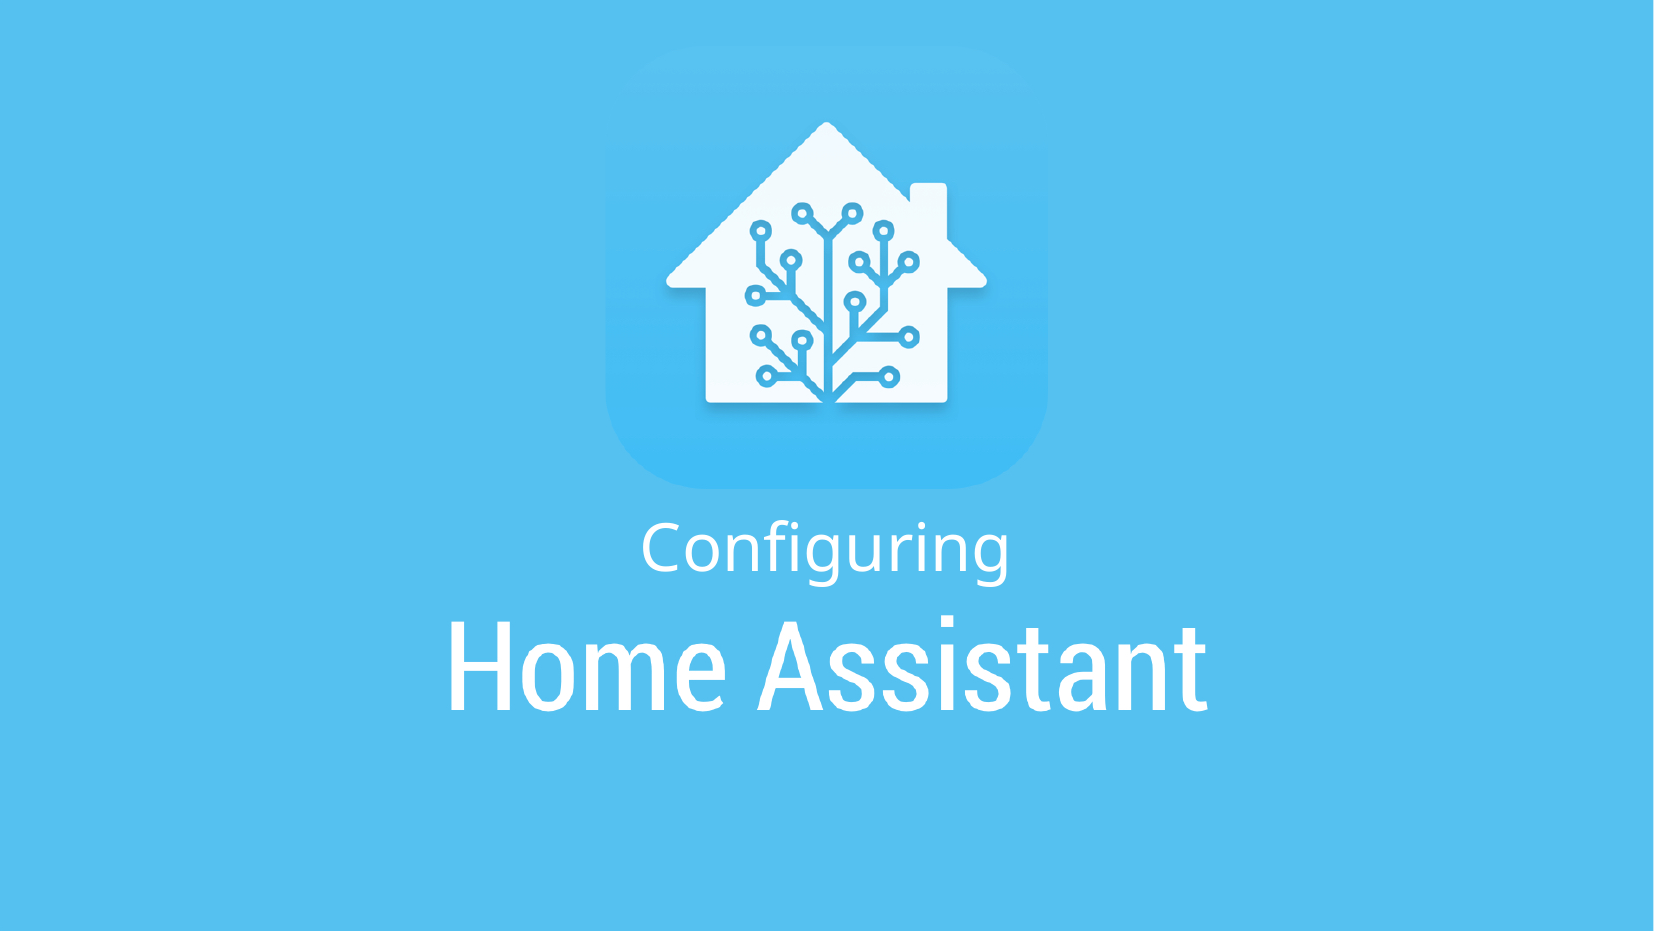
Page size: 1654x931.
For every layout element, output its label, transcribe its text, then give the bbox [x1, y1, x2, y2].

picture [0, 0, 1654, 931]
text_box Configuring [485, 492, 1168, 663]
